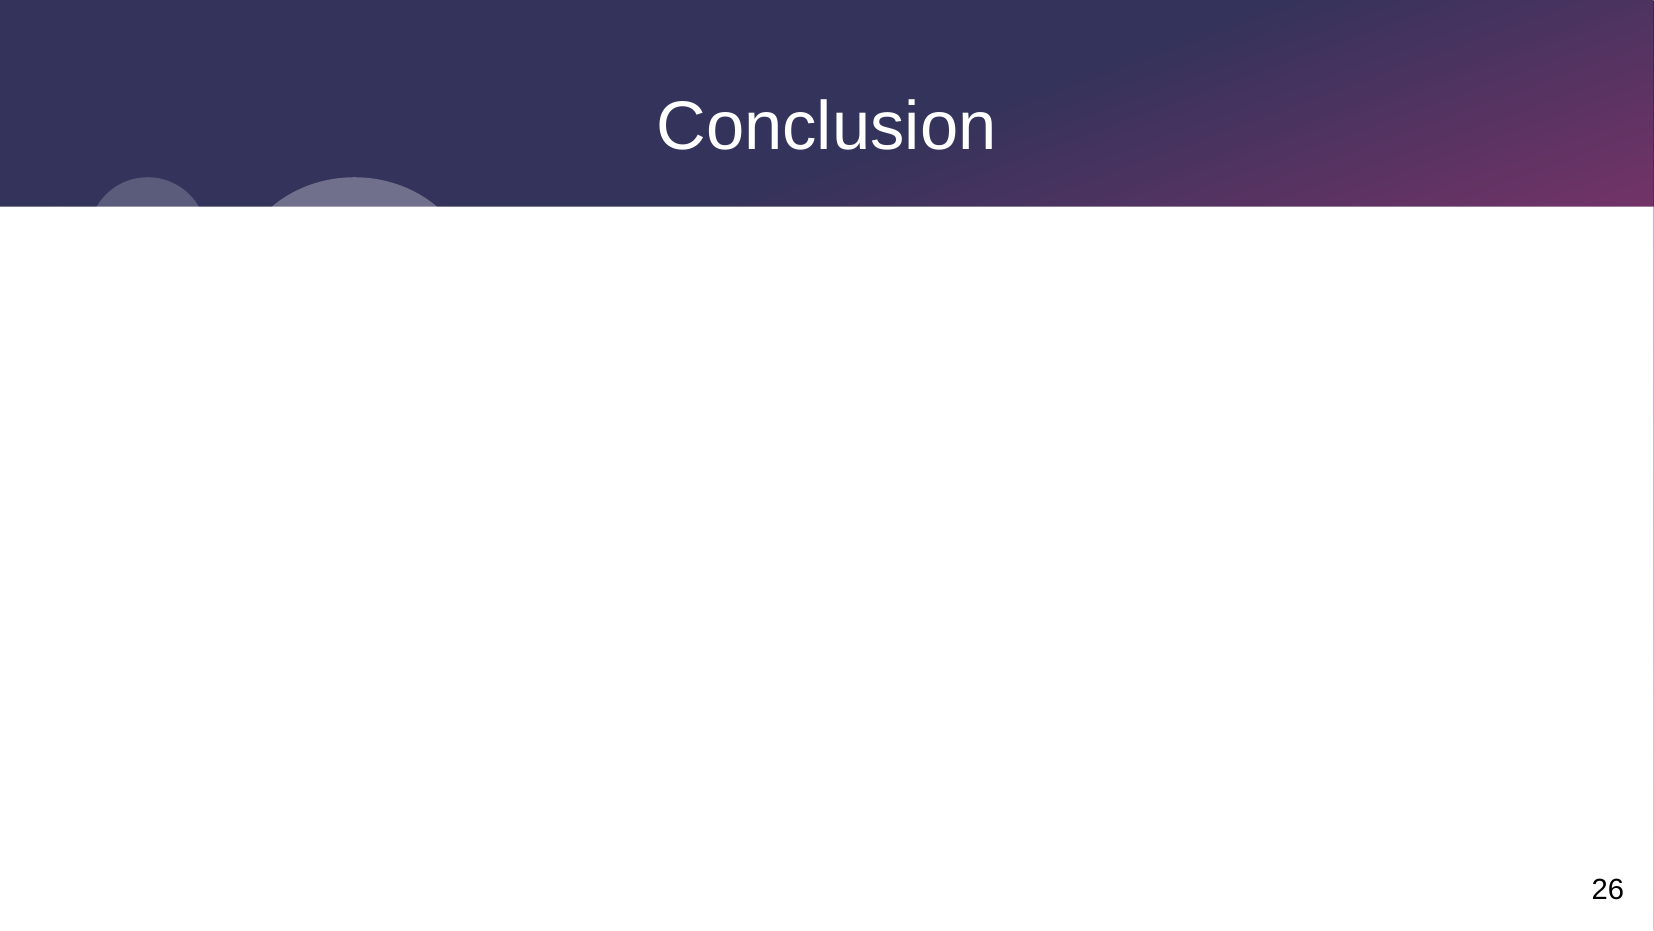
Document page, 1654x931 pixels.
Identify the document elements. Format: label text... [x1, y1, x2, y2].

title Conclusion [88, 44, 1565, 207]
